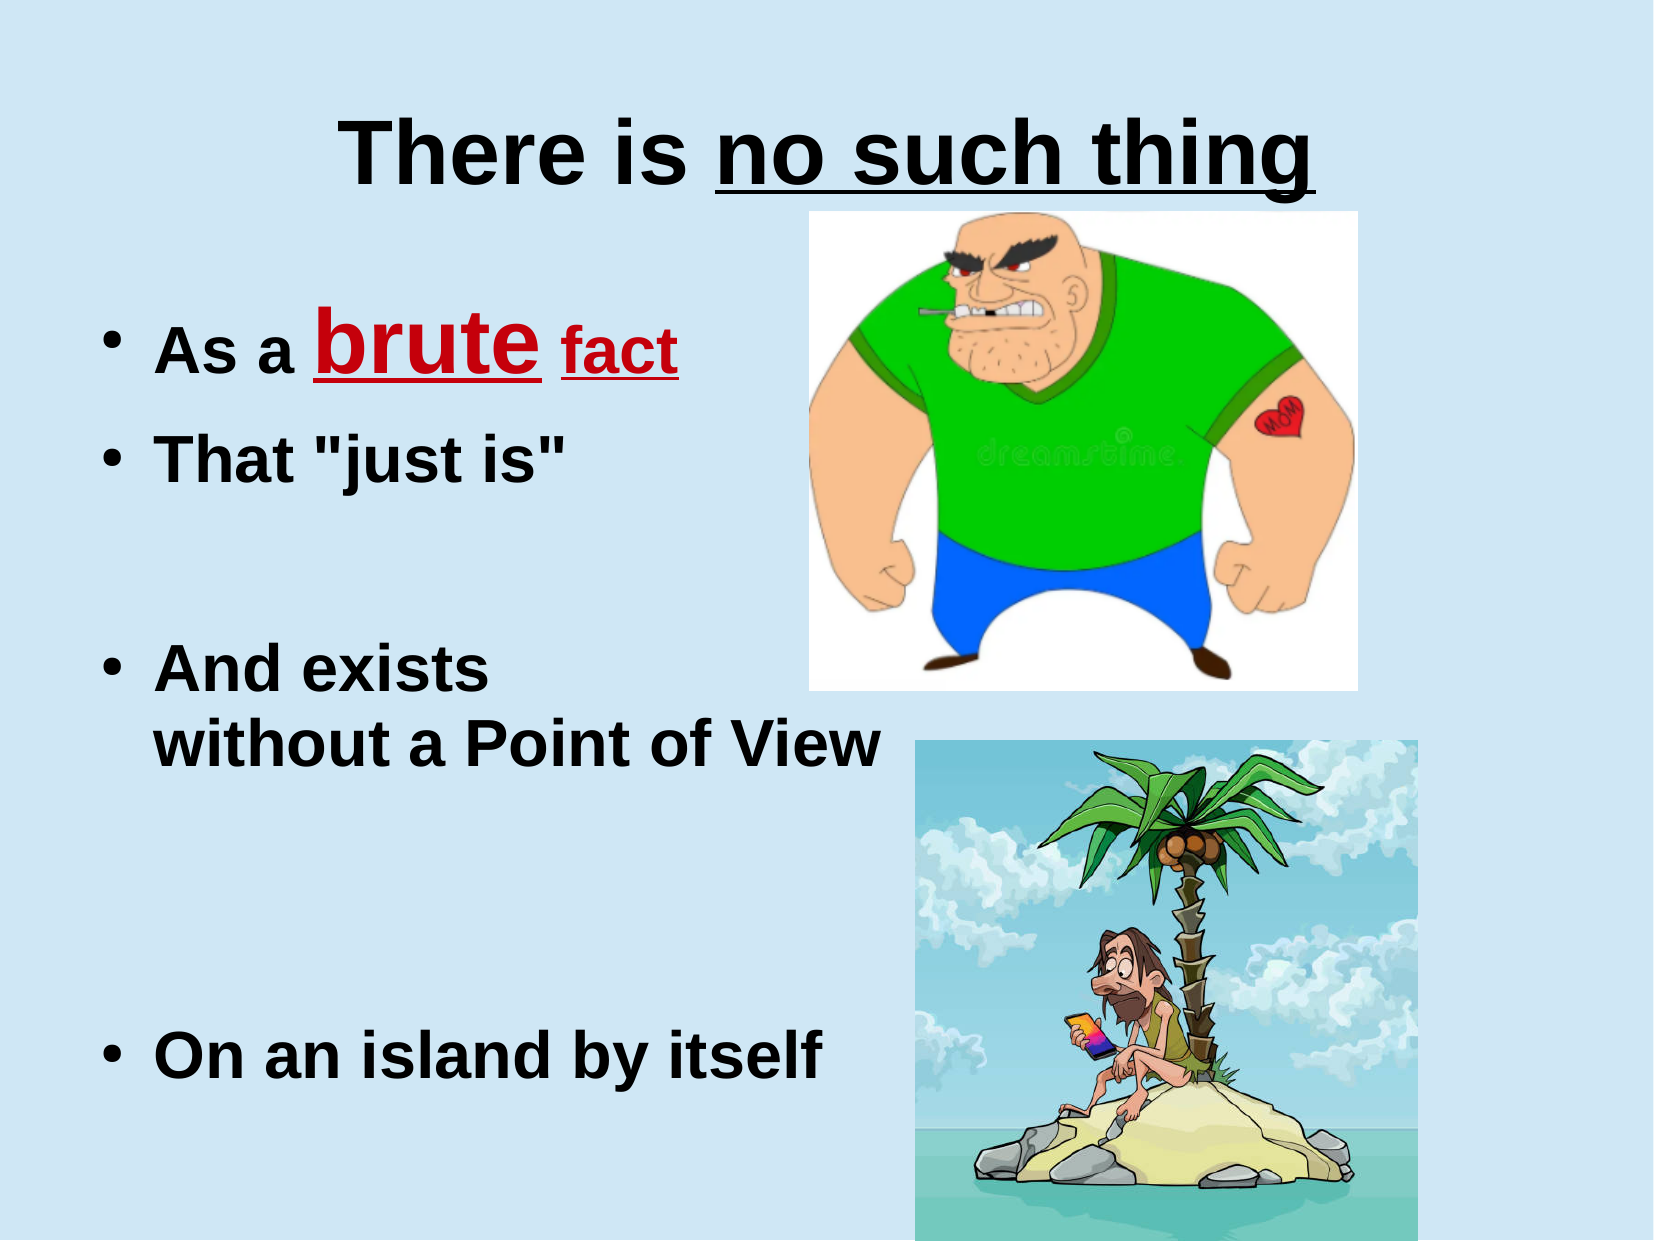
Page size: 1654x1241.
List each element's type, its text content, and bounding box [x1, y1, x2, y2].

picture [915, 740, 1418, 1241]
list As a brute fact That "just is" And exists without a Point of View On an island by itself [82, 290, 945, 1109]
picture [809, 211, 1358, 691]
title There is no such thing [82, 49, 1571, 257]
